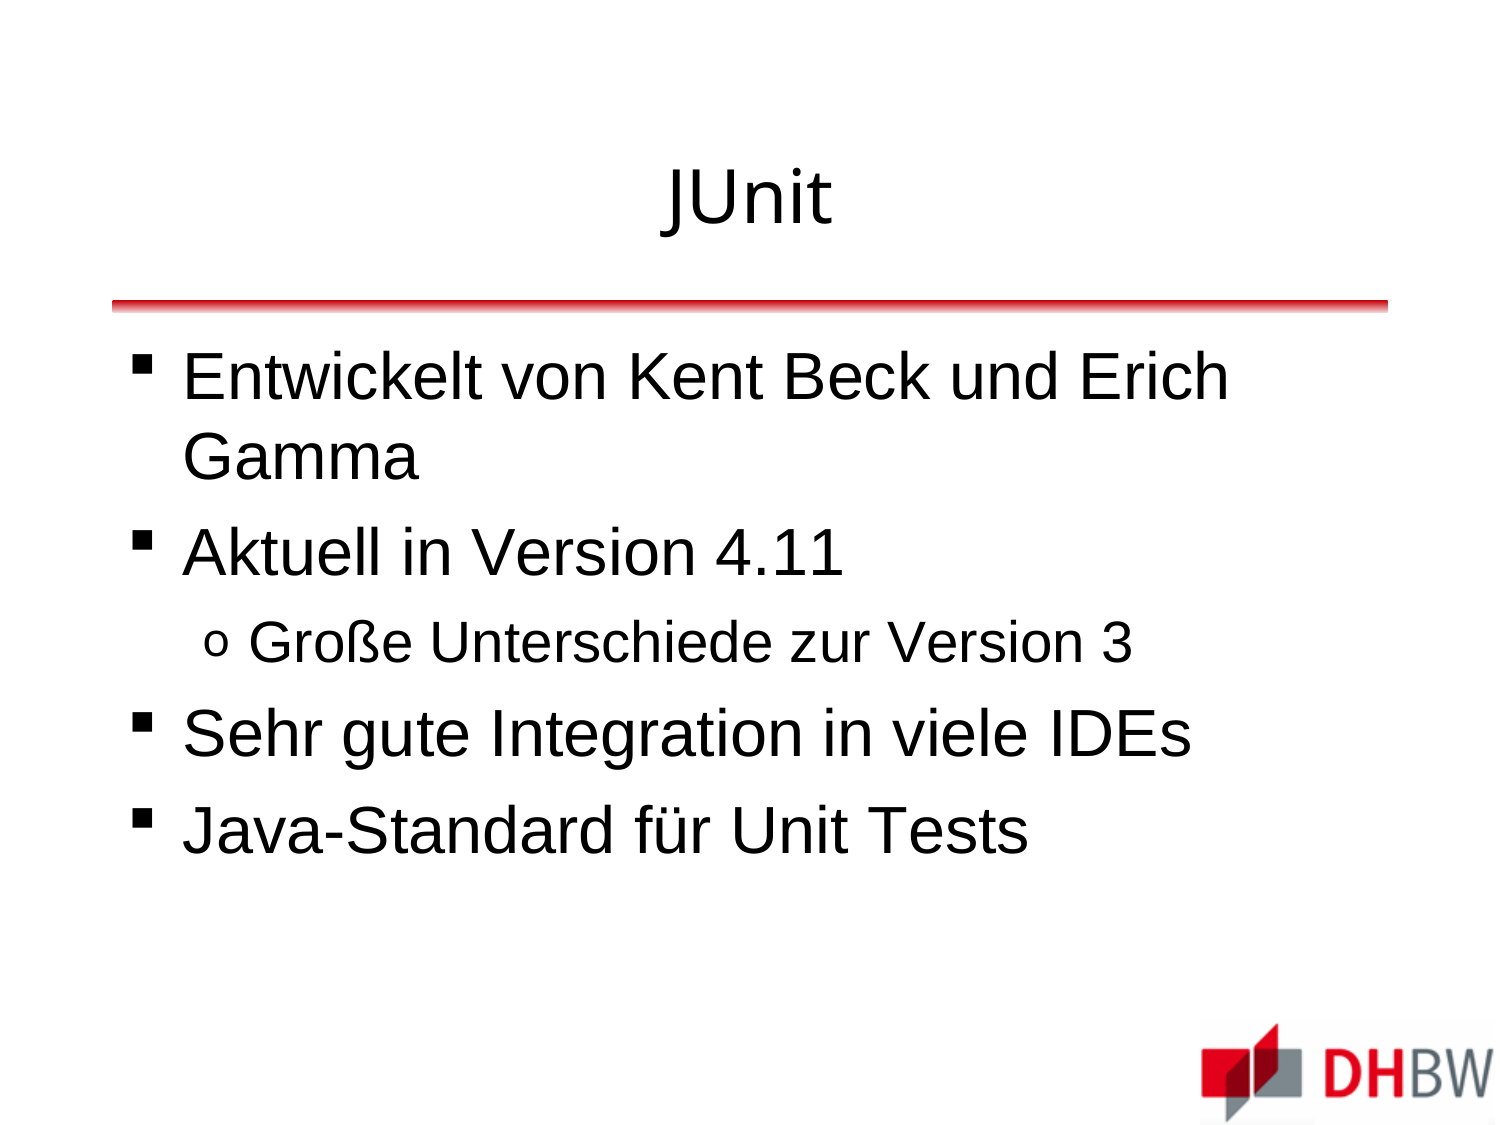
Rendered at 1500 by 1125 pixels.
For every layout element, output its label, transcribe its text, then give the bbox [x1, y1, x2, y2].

picture [1200, 1021, 1495, 1125]
list Entwickelt von Kent Beck und Erich Gamma Aktuell in Version 4.11 Große Unterschiede zur Version 3 Sehr gute Integration in viele IDEs Java-Standard für Unit Tests [112, 324, 1388, 1051]
title JUnit [112, 99, 1388, 288]
